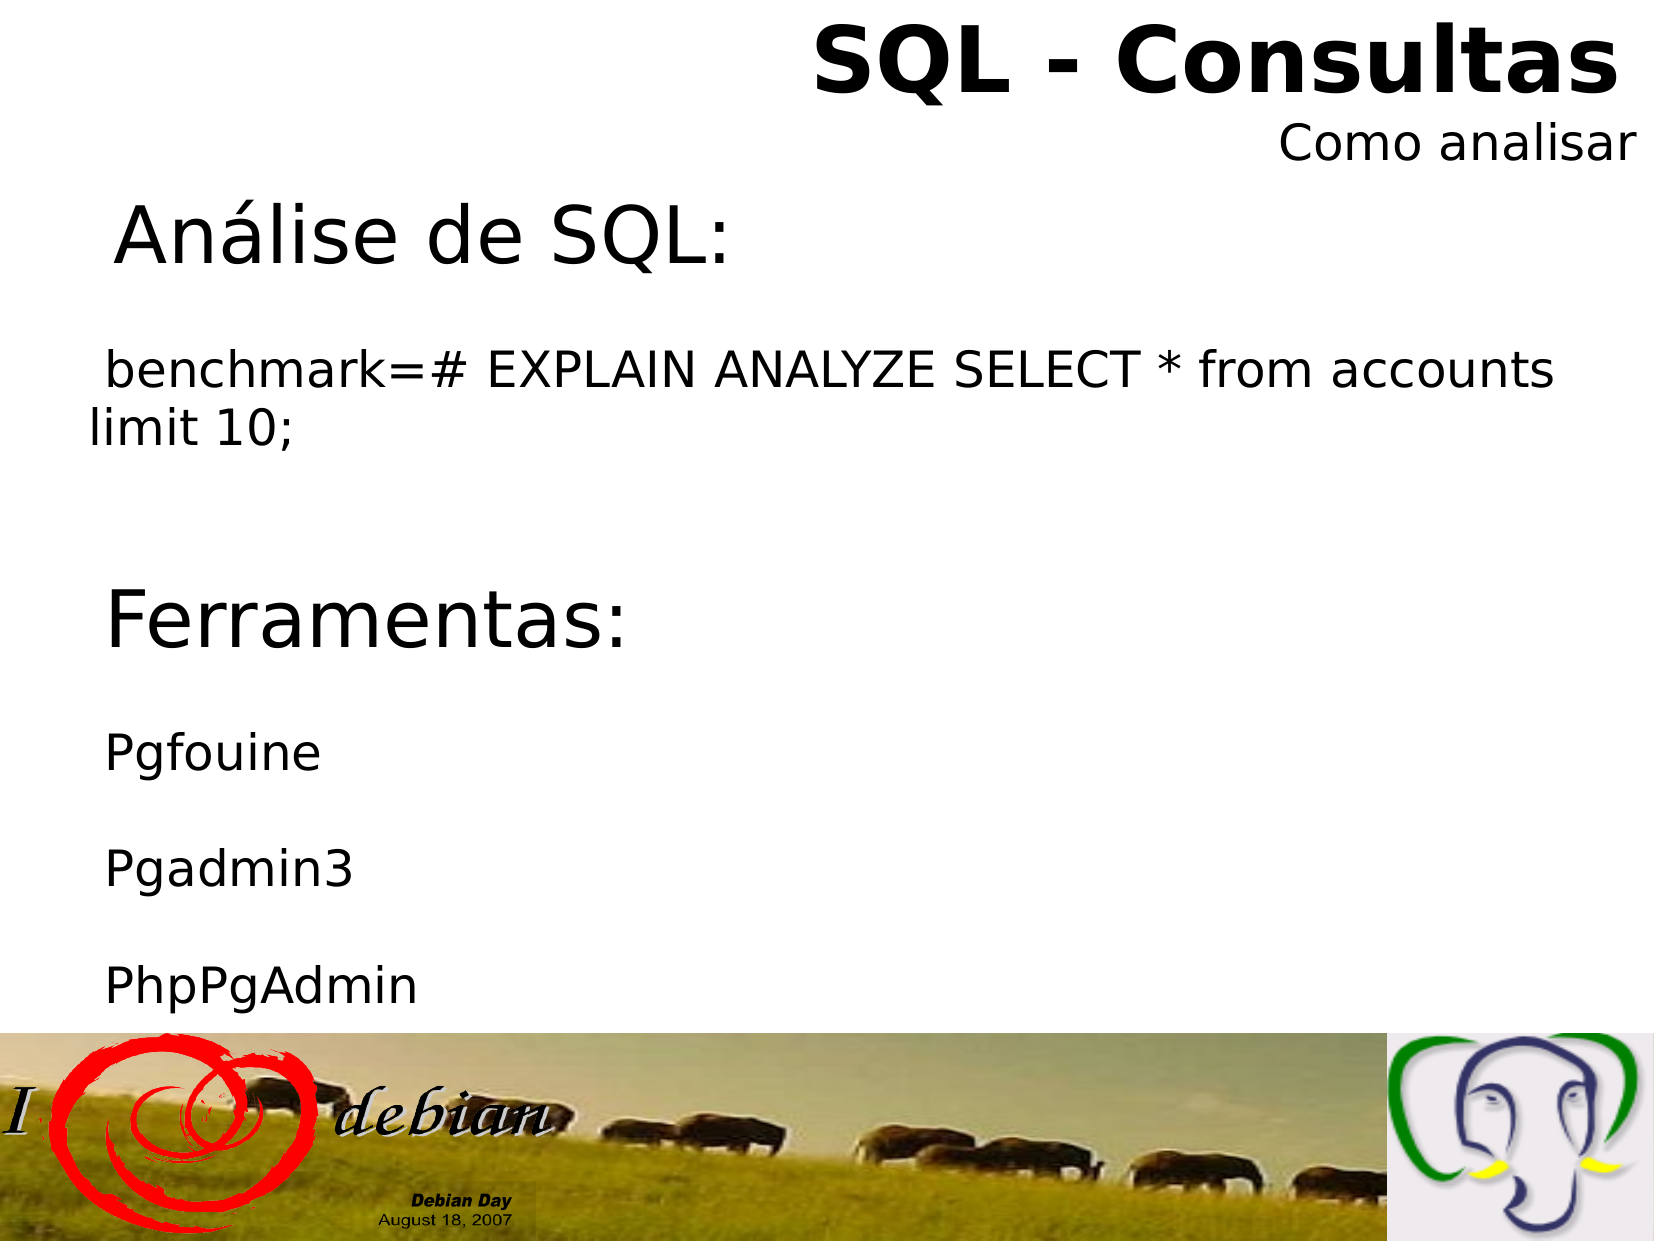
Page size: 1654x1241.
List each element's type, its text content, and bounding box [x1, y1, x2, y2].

picture [0, 1033, 1654, 1241]
title SQL - Consultas Como analisar [88, 7, 1654, 173]
subtitle Análise de SQL: benchmark=# EXPLAIN ANALYZE SELECT * from accounts limit 10; Ferramentas: Pgfouine Pgadmin3 PhpPgAdmin [88, 177, 1577, 1028]
